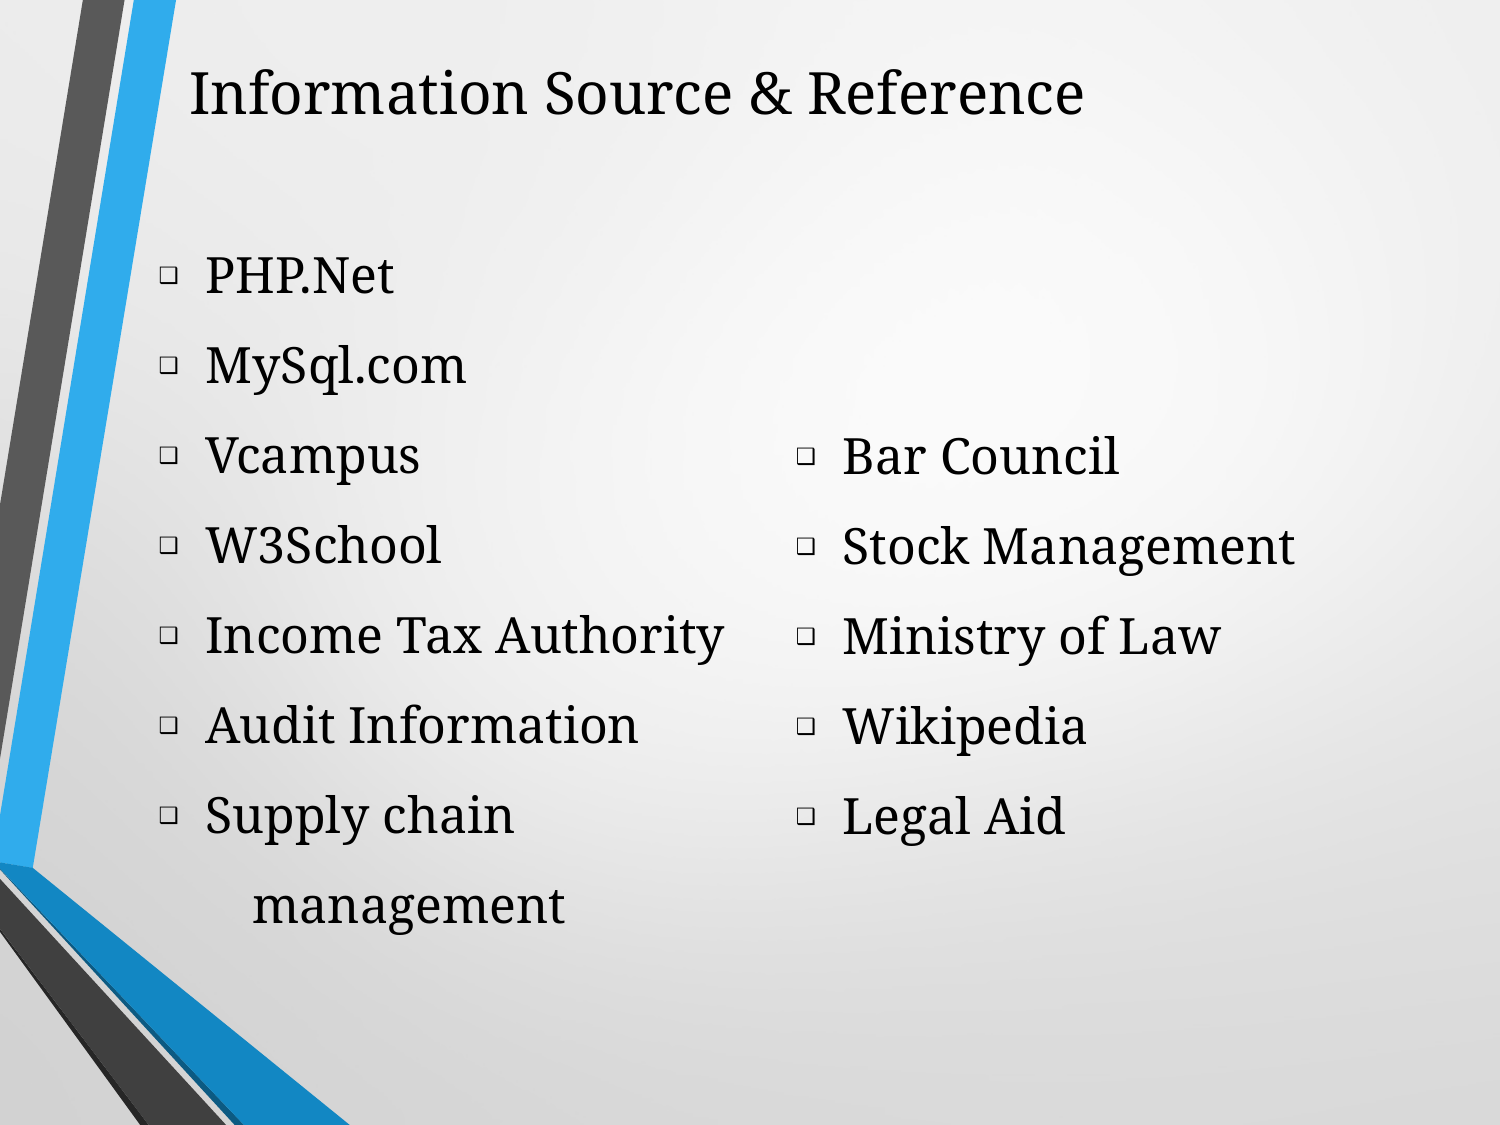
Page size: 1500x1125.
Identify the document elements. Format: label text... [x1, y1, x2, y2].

text_box PHP.Net MySql.com Vcampus W3School Income Tax Authority Audit Information Supply chain management [143, 145, 751, 980]
text_box Bar Council Stock Management Ministry of Law Wikipedia Legal Aid [780, 236, 1390, 889]
text_box Information Source & Reference [174, 48, 1500, 237]
